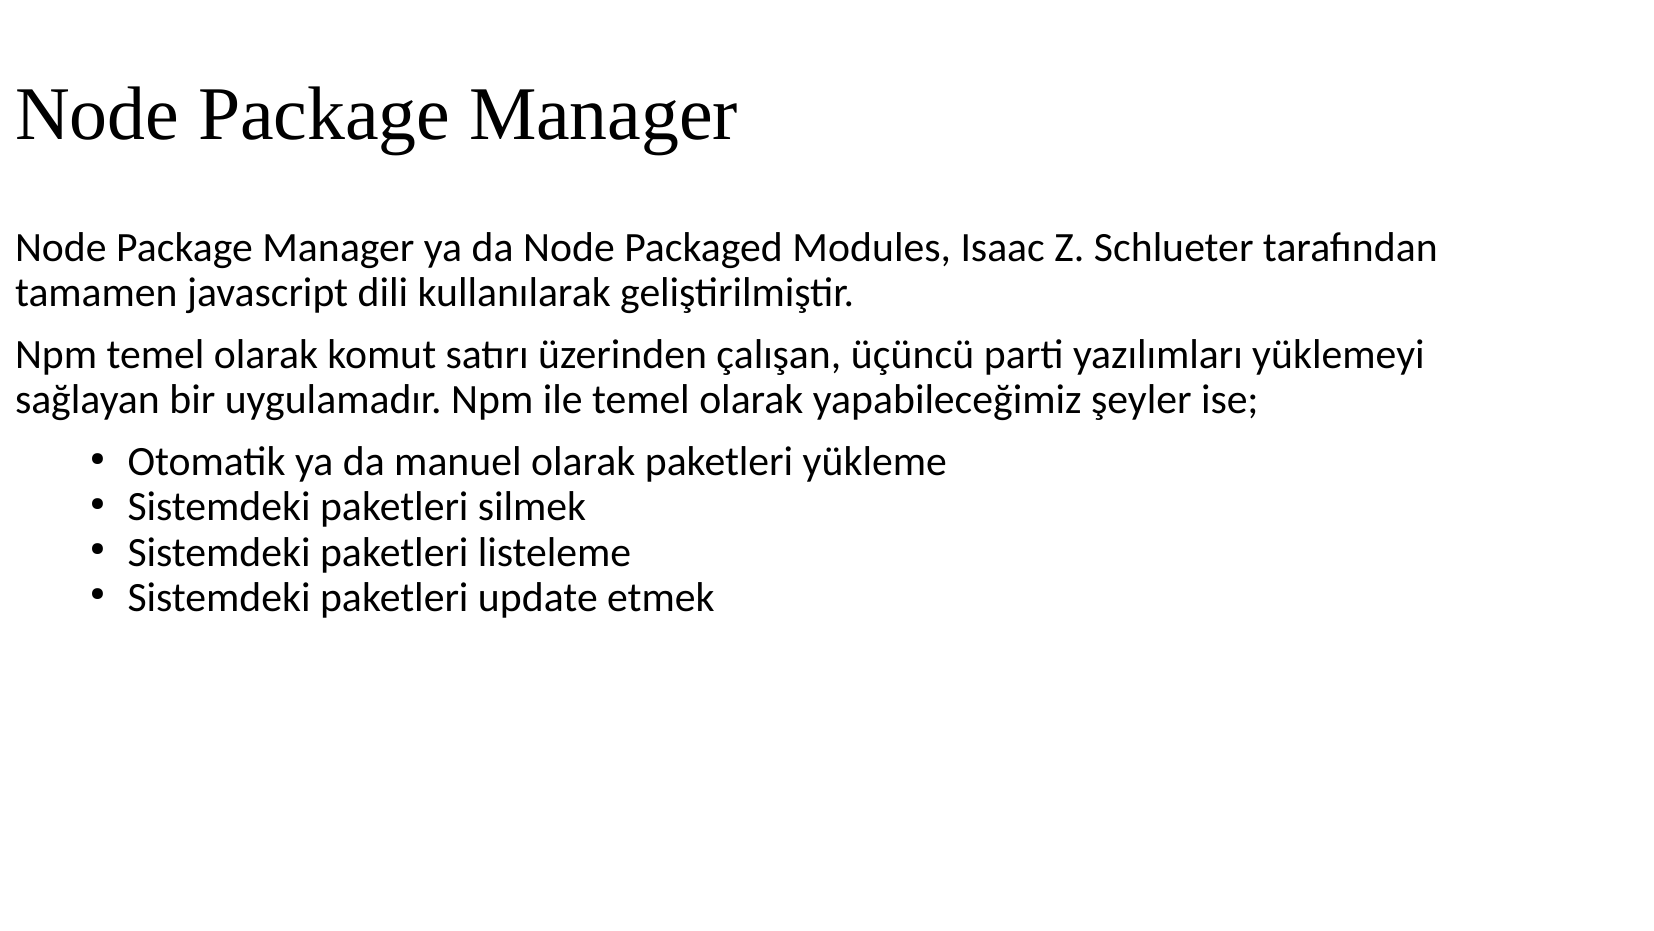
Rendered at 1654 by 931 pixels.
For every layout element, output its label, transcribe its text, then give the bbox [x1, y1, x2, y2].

list Node Package Manager ya da Node Packaged Modules, Isaac Z. Schlueter tarafından tamamen javascript dili kullanılarak geliştirilmiştir. Npm temel olarak komut satırı üzerinden çalışan, üçüncü parti yazılımları yüklemeyi sağlayan bir uygulamadır. Npm ile temel olarak yapabileceğimiz şeyler ise; Otomatik ya da manuel olarak paketleri yükleme Sistemdeki paketleri silmek Sistemdeki paketleri listeleme Sistemdeki paketleri update etmek [0, 217, 1489, 758]
title Node Package Manager [0, 36, 1489, 193]
